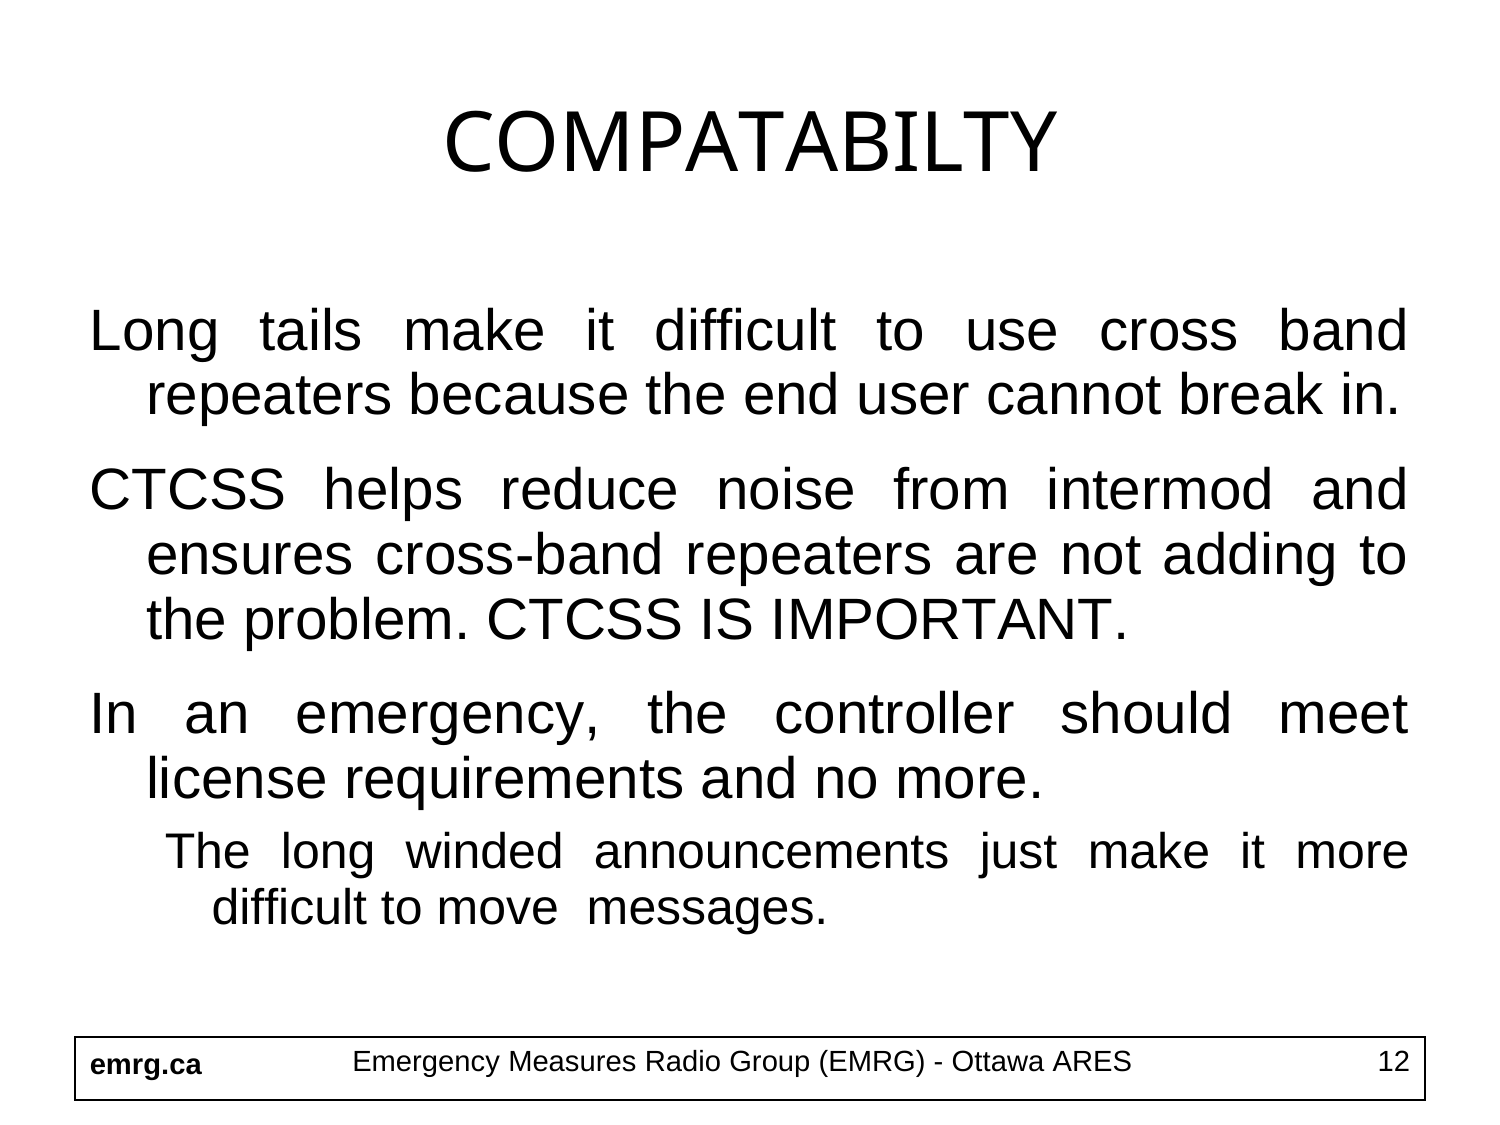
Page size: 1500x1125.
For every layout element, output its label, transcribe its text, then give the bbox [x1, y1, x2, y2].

list Long tails make it difficult to use cross band repeaters because the end user cannot break in. CTCSS helps reduce noise from intermod and ensures cross-band repeaters are not adding to the problem. CTCSS IS IMPORTANT. In an emergency, the controller should meet license requirements and no more. The long winded announcements just make it more difficult to move messages. [75, 289, 1426, 994]
title COMPATABILTY [75, 45, 1426, 233]
